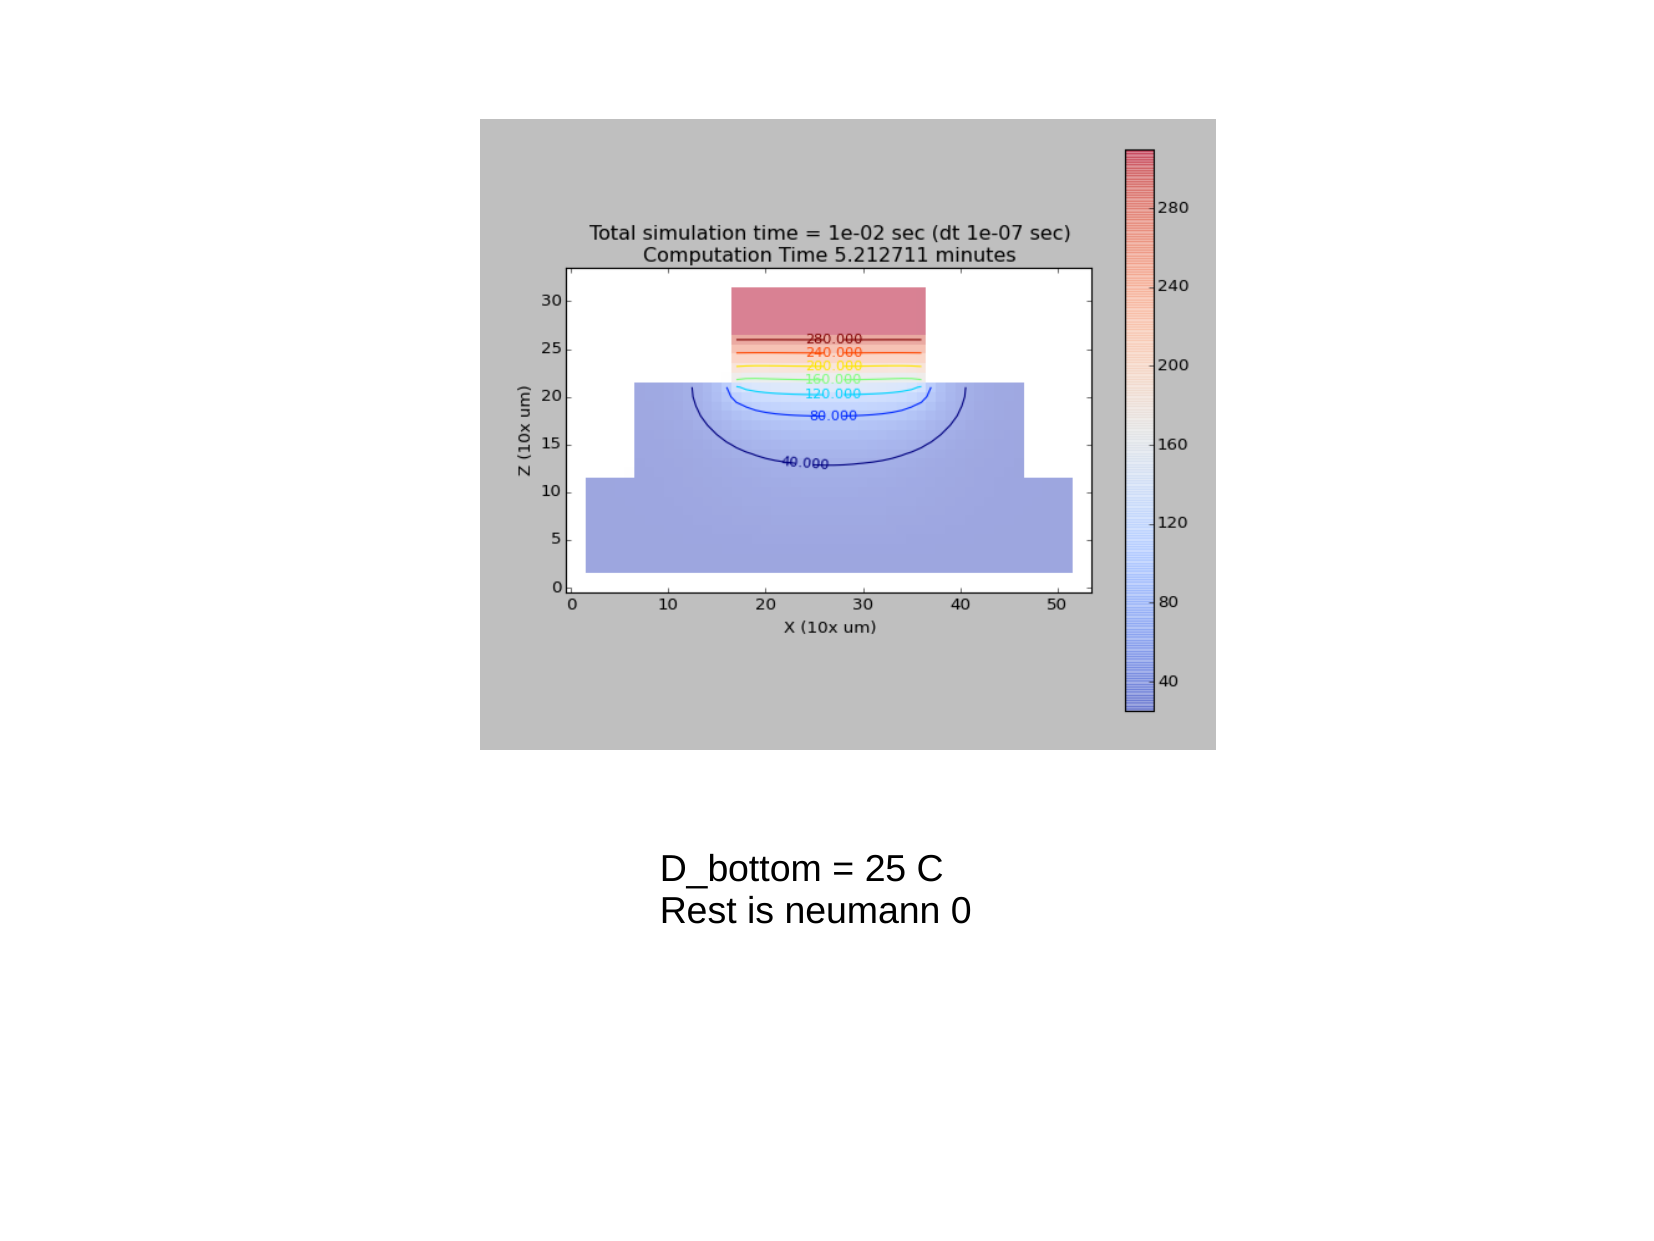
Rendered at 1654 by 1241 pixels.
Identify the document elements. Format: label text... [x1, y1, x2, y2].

text_box D_bottom = 25 C Rest is neumann 0 [645, 840, 987, 939]
picture [480, 119, 1216, 751]
